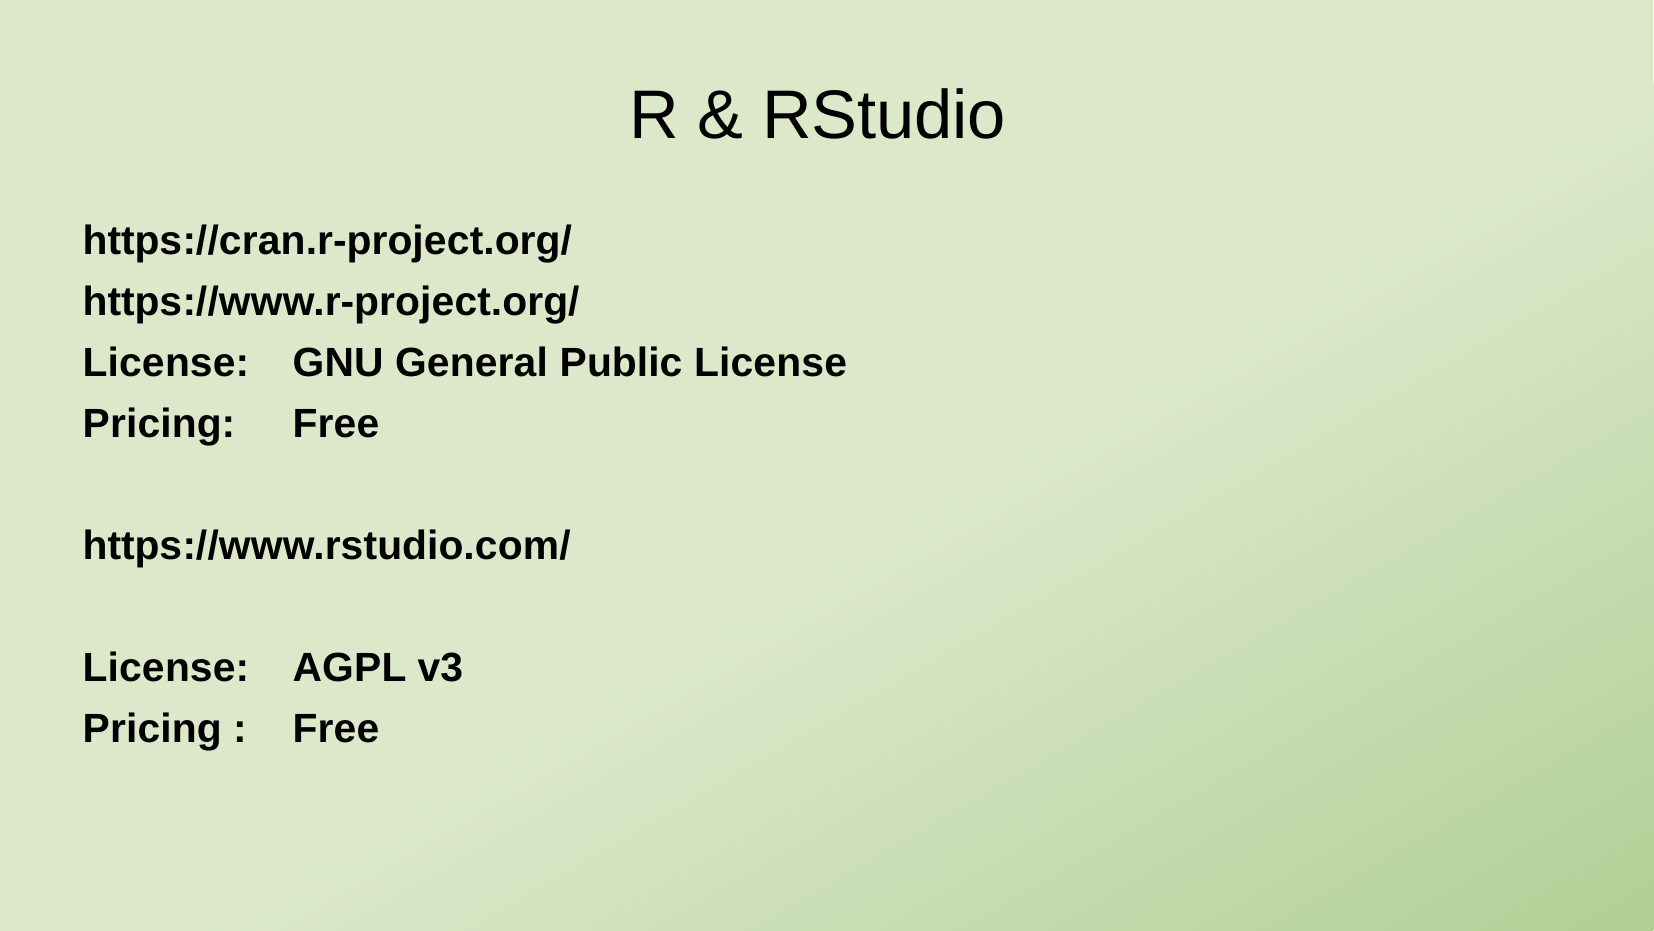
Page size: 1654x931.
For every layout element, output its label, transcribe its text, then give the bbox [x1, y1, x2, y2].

list https://cran.r-project.org/ https://www.r-project.org/ License: GNU General Public License Pricing: Free https://www.rstudio.com/ License: AGPL v3 Pricing : Free [82, 217, 1571, 758]
title R & RStudio [82, 37, 1571, 193]
